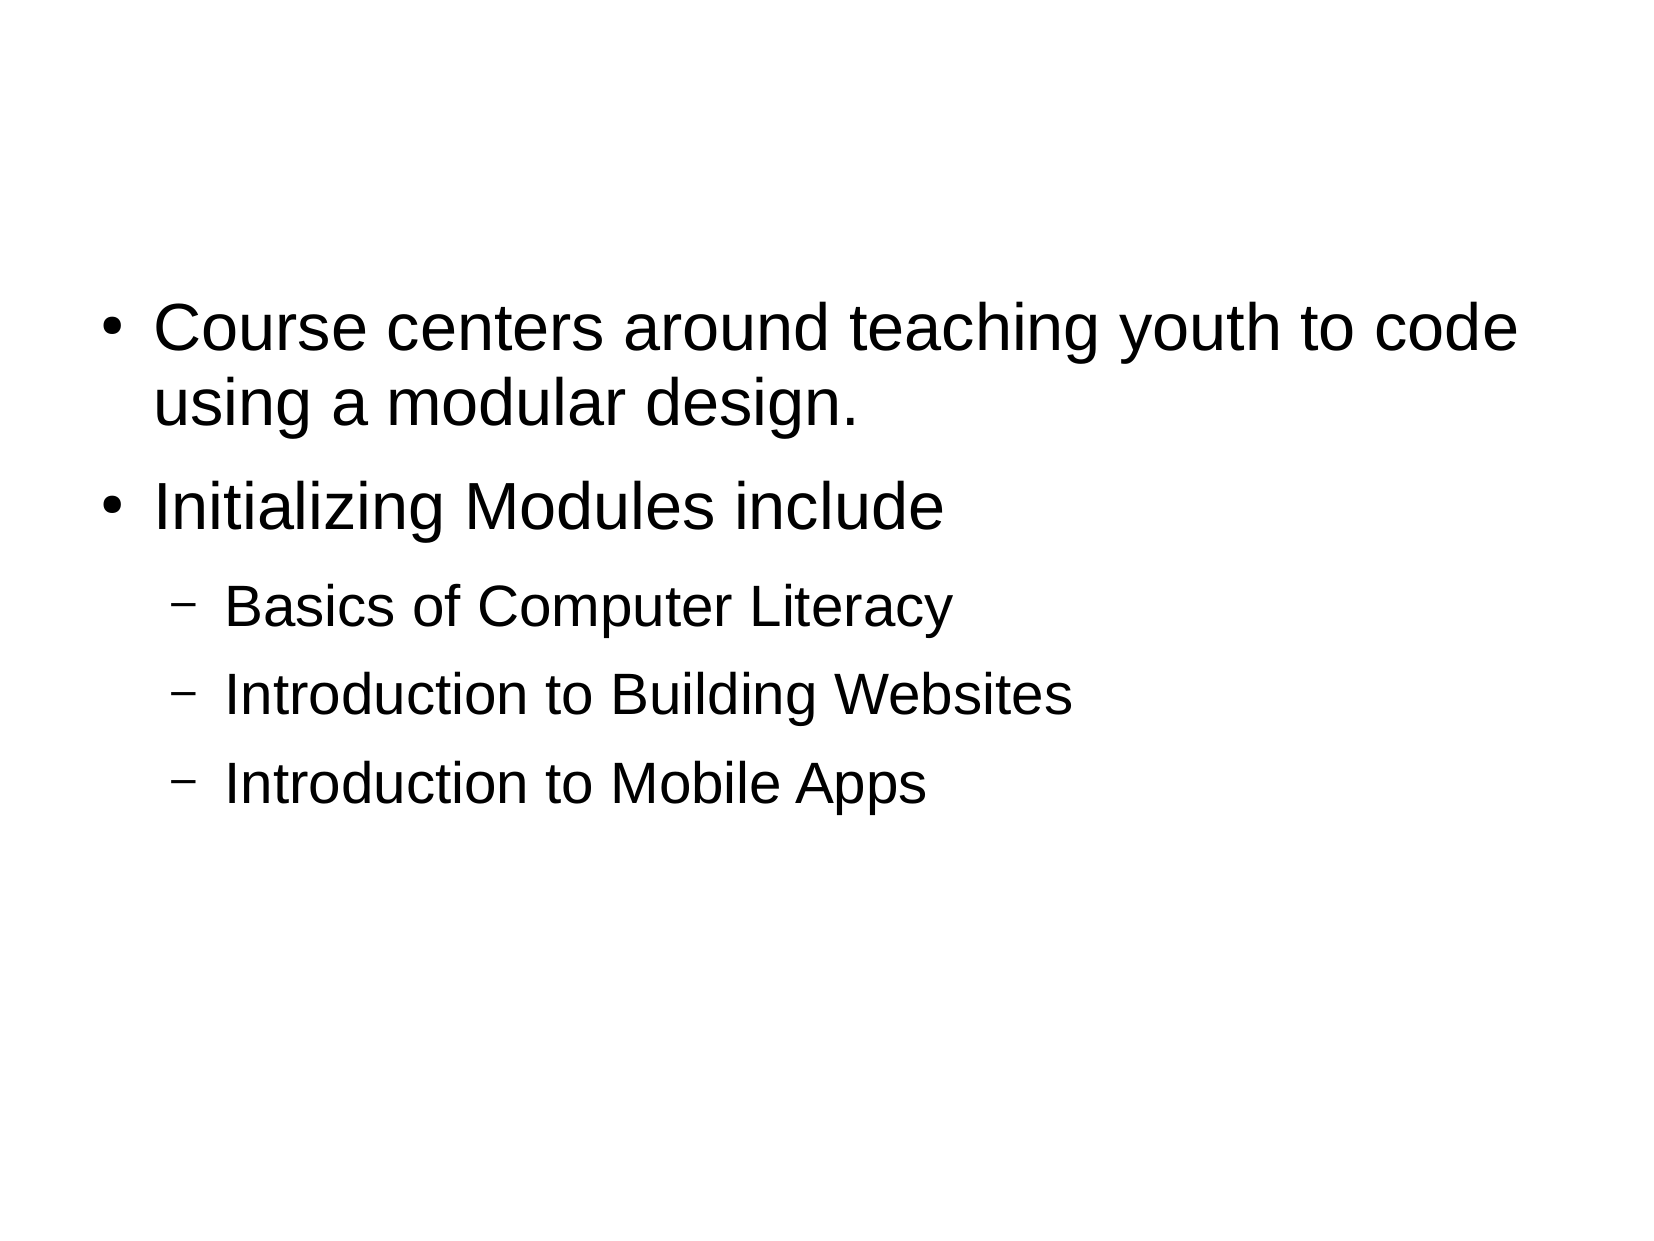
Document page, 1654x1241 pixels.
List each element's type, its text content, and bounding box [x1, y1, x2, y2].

list Course centers around teaching youth to code using a modular design. Initializing Modules include Basics of Computer Literacy Introduction to Building Websites Introduction to Mobile Apps [82, 290, 1571, 1010]
